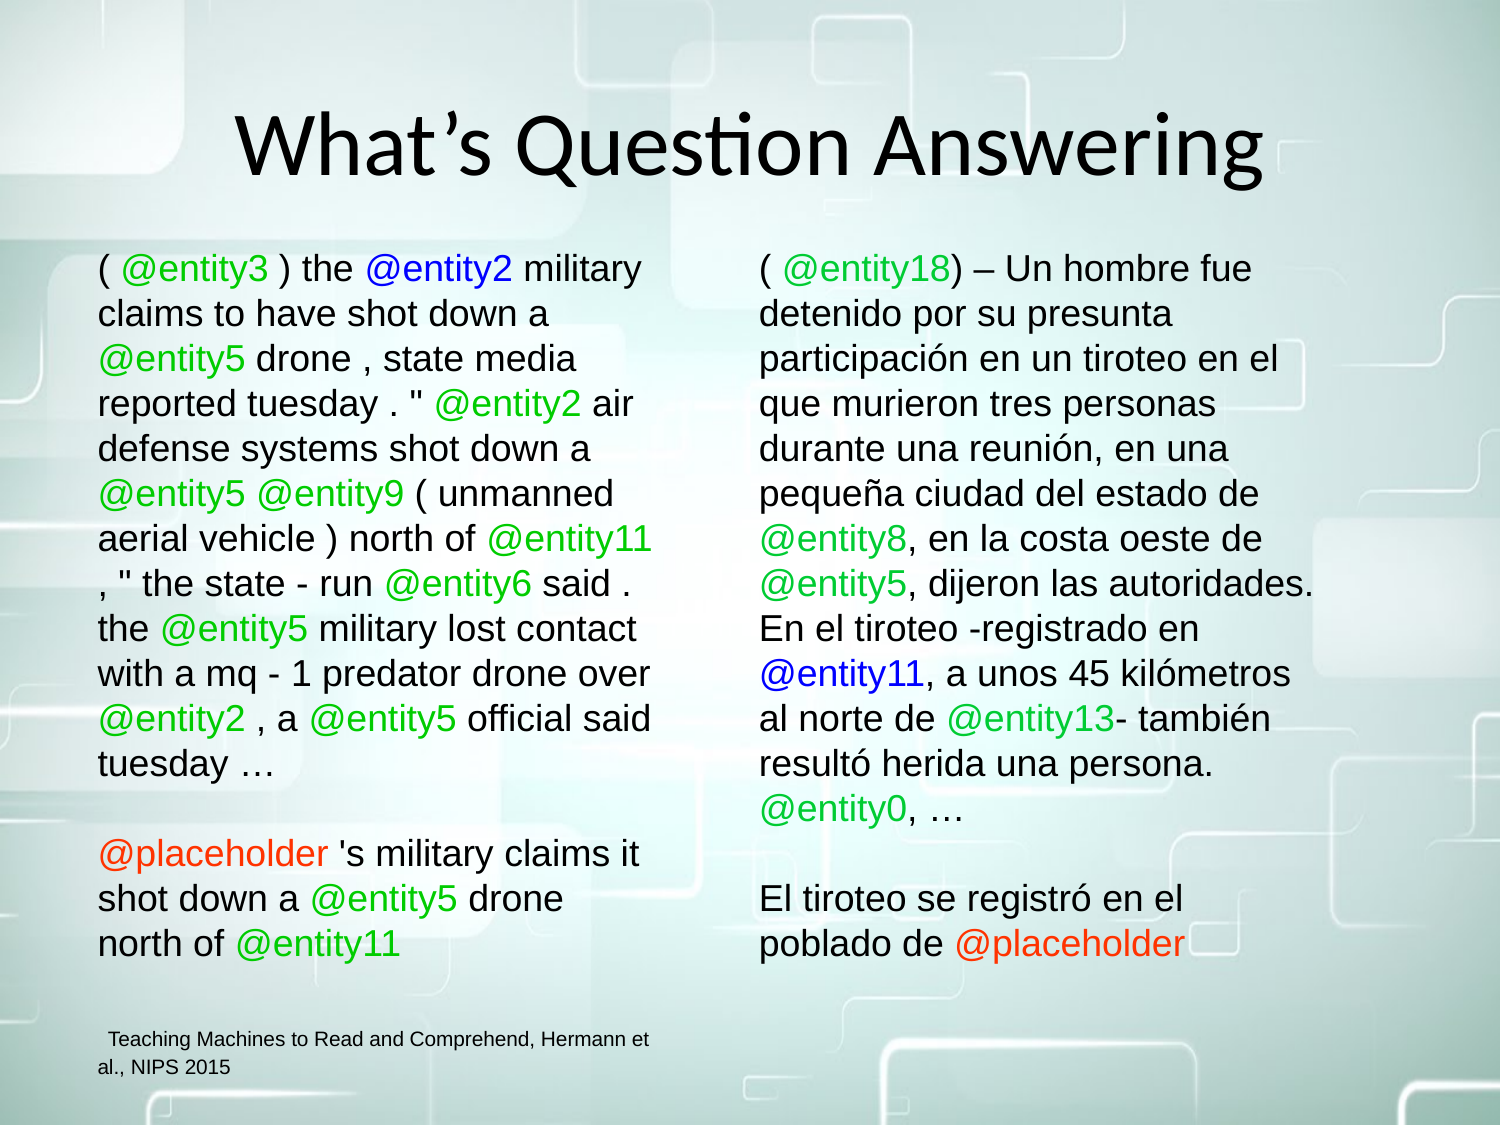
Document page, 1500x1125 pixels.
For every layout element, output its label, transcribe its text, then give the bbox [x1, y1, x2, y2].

text_box ( @entity18) – Un hombre fue detenido por su presunta participación en un tiroteo en el que murieron tres personas durante una reunión, en una pequeña ciudad del estado de @entity8, en la costa oeste de @entity5, dijeron las autoridades. En el tiroteo -registrado en @entity11, a unos 45 kilómetros al norte de @entity13- también resultó herida una persona. @entity0, … El tiroteo se registró en el poblado de @placeholder [744, 236, 1335, 1040]
text_box ( @entity3 ) the @entity2 military claims to have shot down a @entity5 drone , state media reported tuesday . " @entity2 air defense systems shot down a @entity5 @entity9 ( unmanned aerial vehicle ) north of @entity11 , " the state - run @entity6 said . the @entity5 military lost contact with a mq - 1 predator drone over @entity2 , a @entity5 official said tuesday … @placeholder 's military claims it shot down a @entity5 drone north of @entity11 Teaching Machines to Read and Comprehend, Hermann et al., NIPS 2015 [82, 236, 674, 1040]
text_box What’s Question Answering [75, 45, 1425, 233]
picture [0, 0, 1500, 1125]
